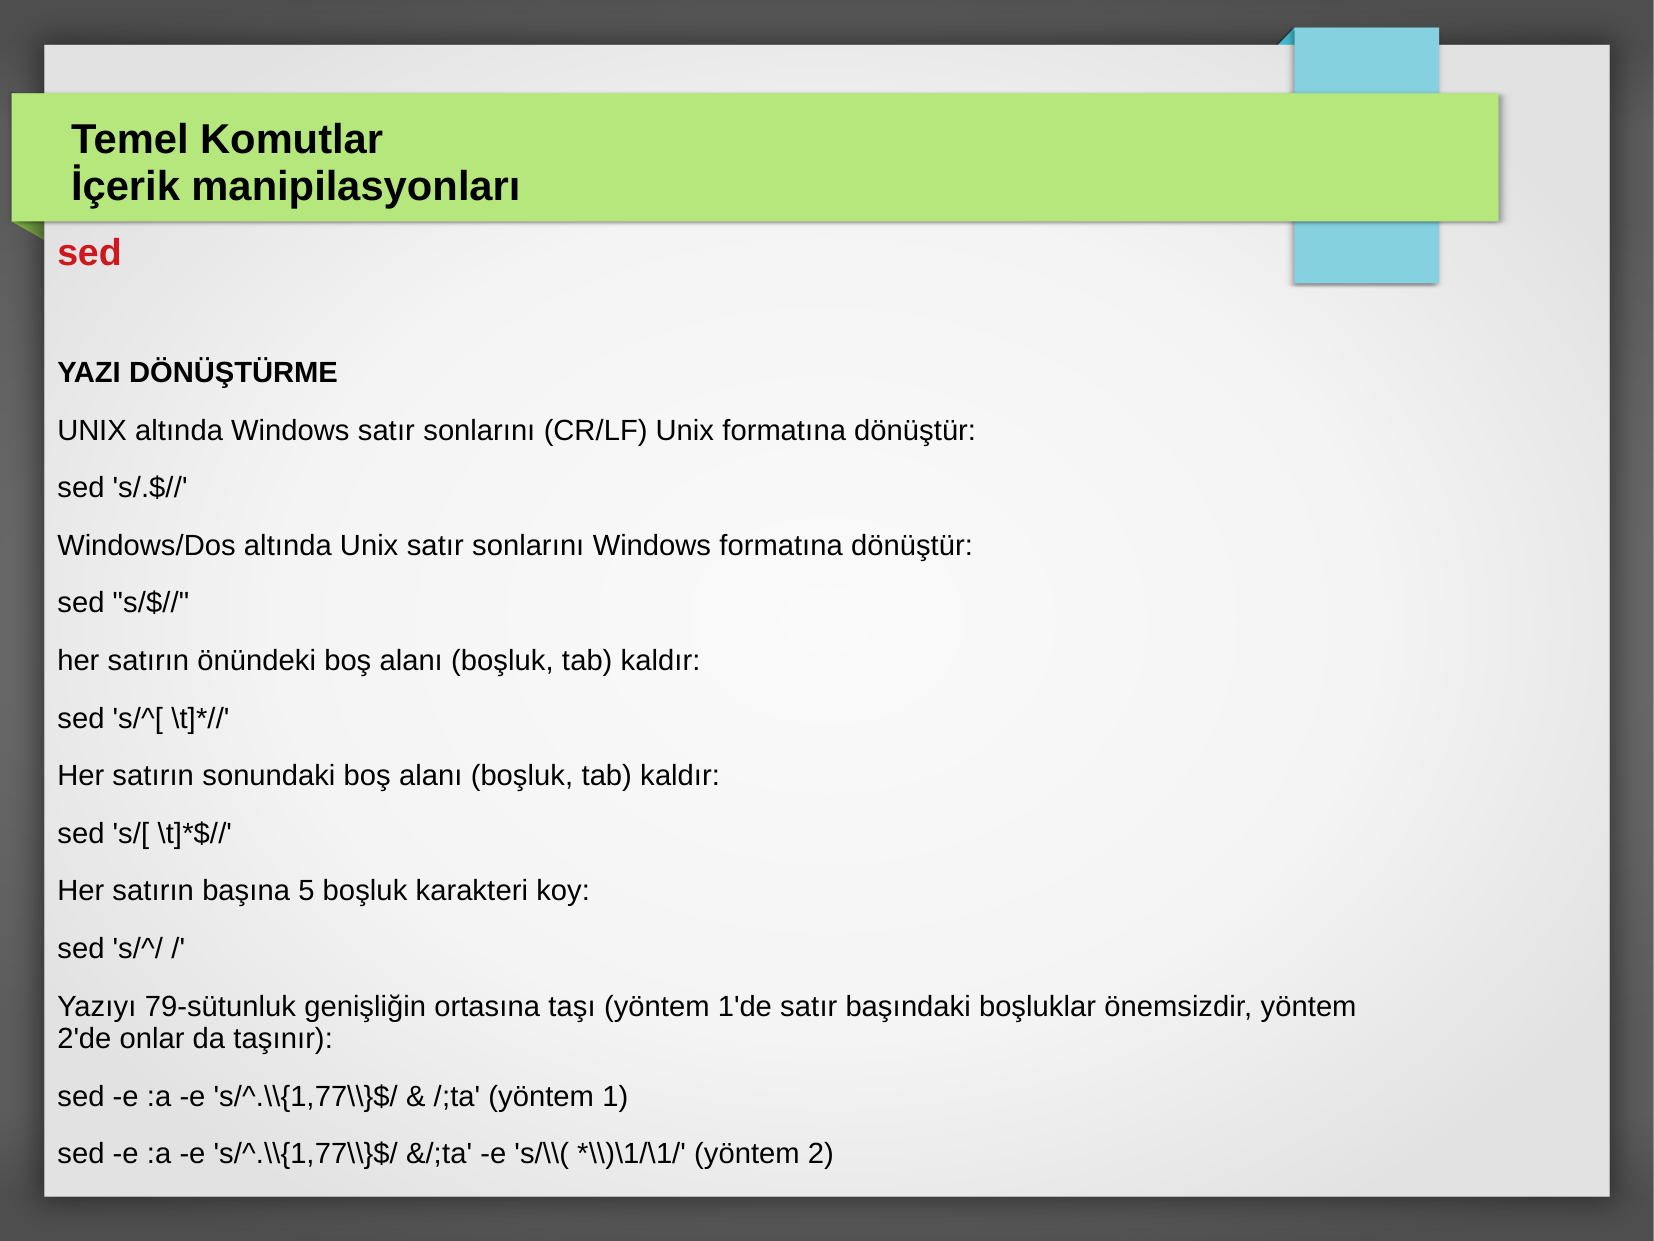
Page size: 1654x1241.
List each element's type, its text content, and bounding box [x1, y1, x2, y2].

text_box sed YAZI DÖNÜŞTÜRME UNIX altında Windows satır sonlarını (CR/LF) Unix formatına dönüştür: sed 's/.$//' Windows/Dos altında Unix satır sonlarını Windows formatına dönüştür: sed "s/$//" her satırın önündeki boş alanı (boşluk, tab) kaldır: sed 's/^[ \t]*//' Her satırın sonundaki boş alanı (boşluk, tab) kaldır: sed 's/[ \t]*$//' Her satırın başına 5 boşluk karakteri koy: sed 's/^/ /' Yazıyı 79-sütunluk genişliğin ortasına taşı (yöntem 1'de satır başındaki boşluklar önemsizdir, yöntem 2'de onlar da taşınır): sed -e :a -e 's/^.\\{1,77\\}$/ & /;ta' (yöntem 1) sed -e :a -e 's/^.\\{1,77\\}$/ &/;ta' -e 's/\\( *\\)\1/\1/' (yöntem 2) [42, 224, 1394, 1226]
text_box Temel Komutlar İçerik manipilasyonları [56, 108, 638, 224]
picture [0, 0, 1654, 1241]
